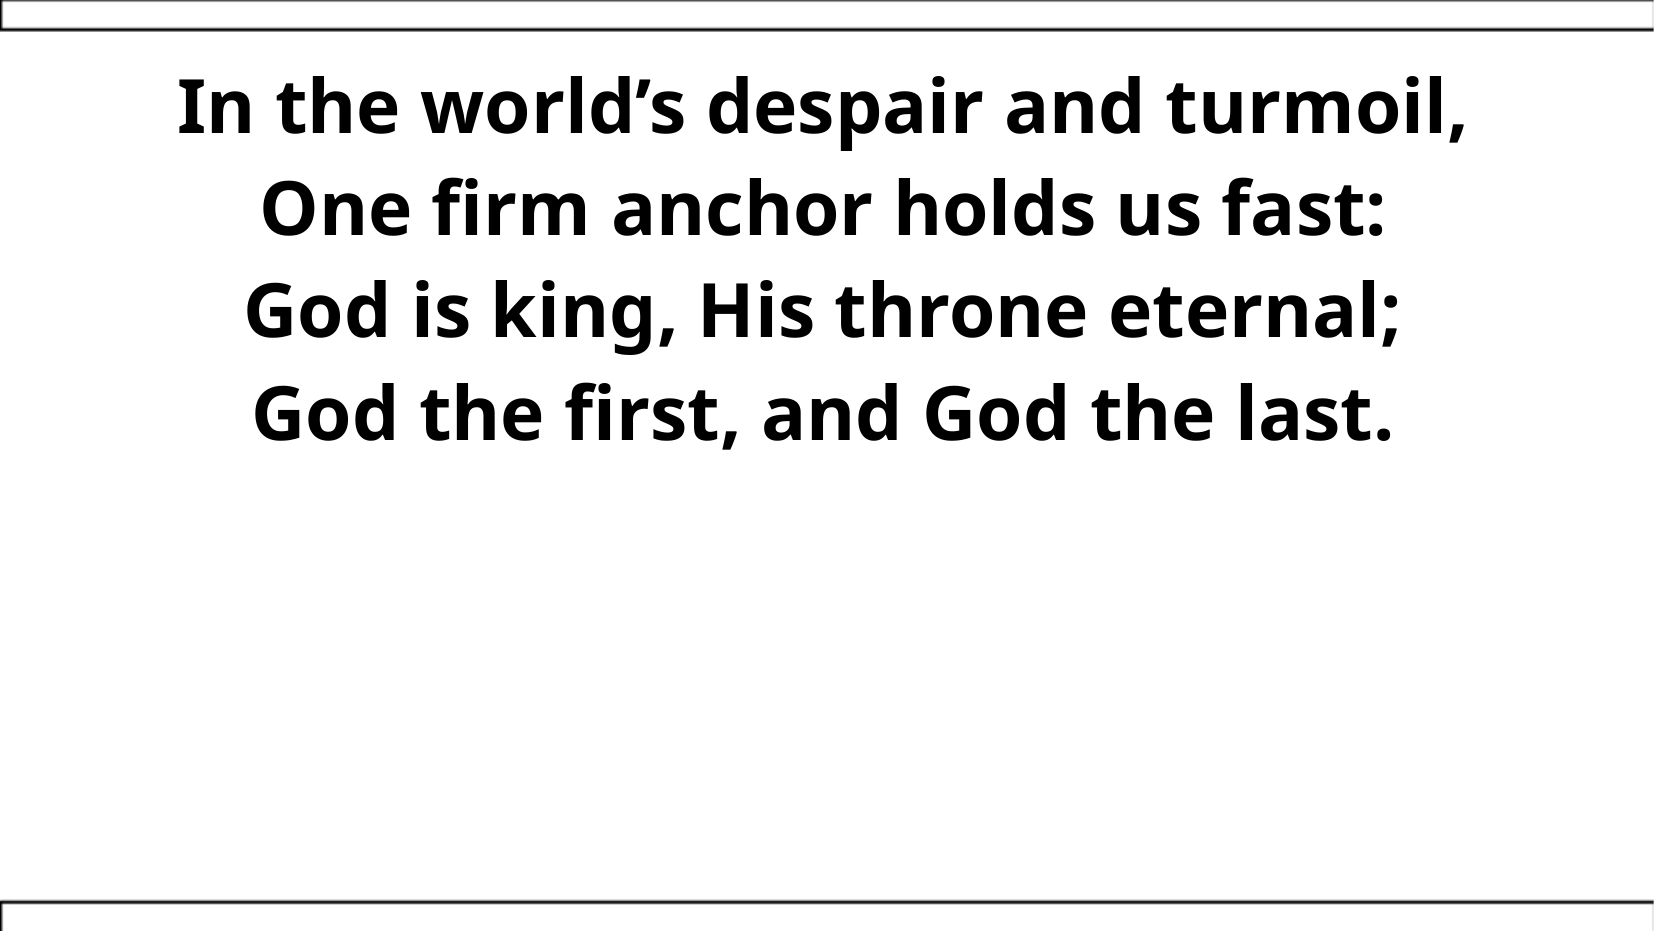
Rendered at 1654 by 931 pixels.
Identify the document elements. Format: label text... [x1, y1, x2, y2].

picture [0, 0, 1654, 931]
text_box In the world’s despair and turmoil, One firm anchor holds us fast: God is king, His throne eternal; God the first, and God the last. [103, 45, 1544, 516]
